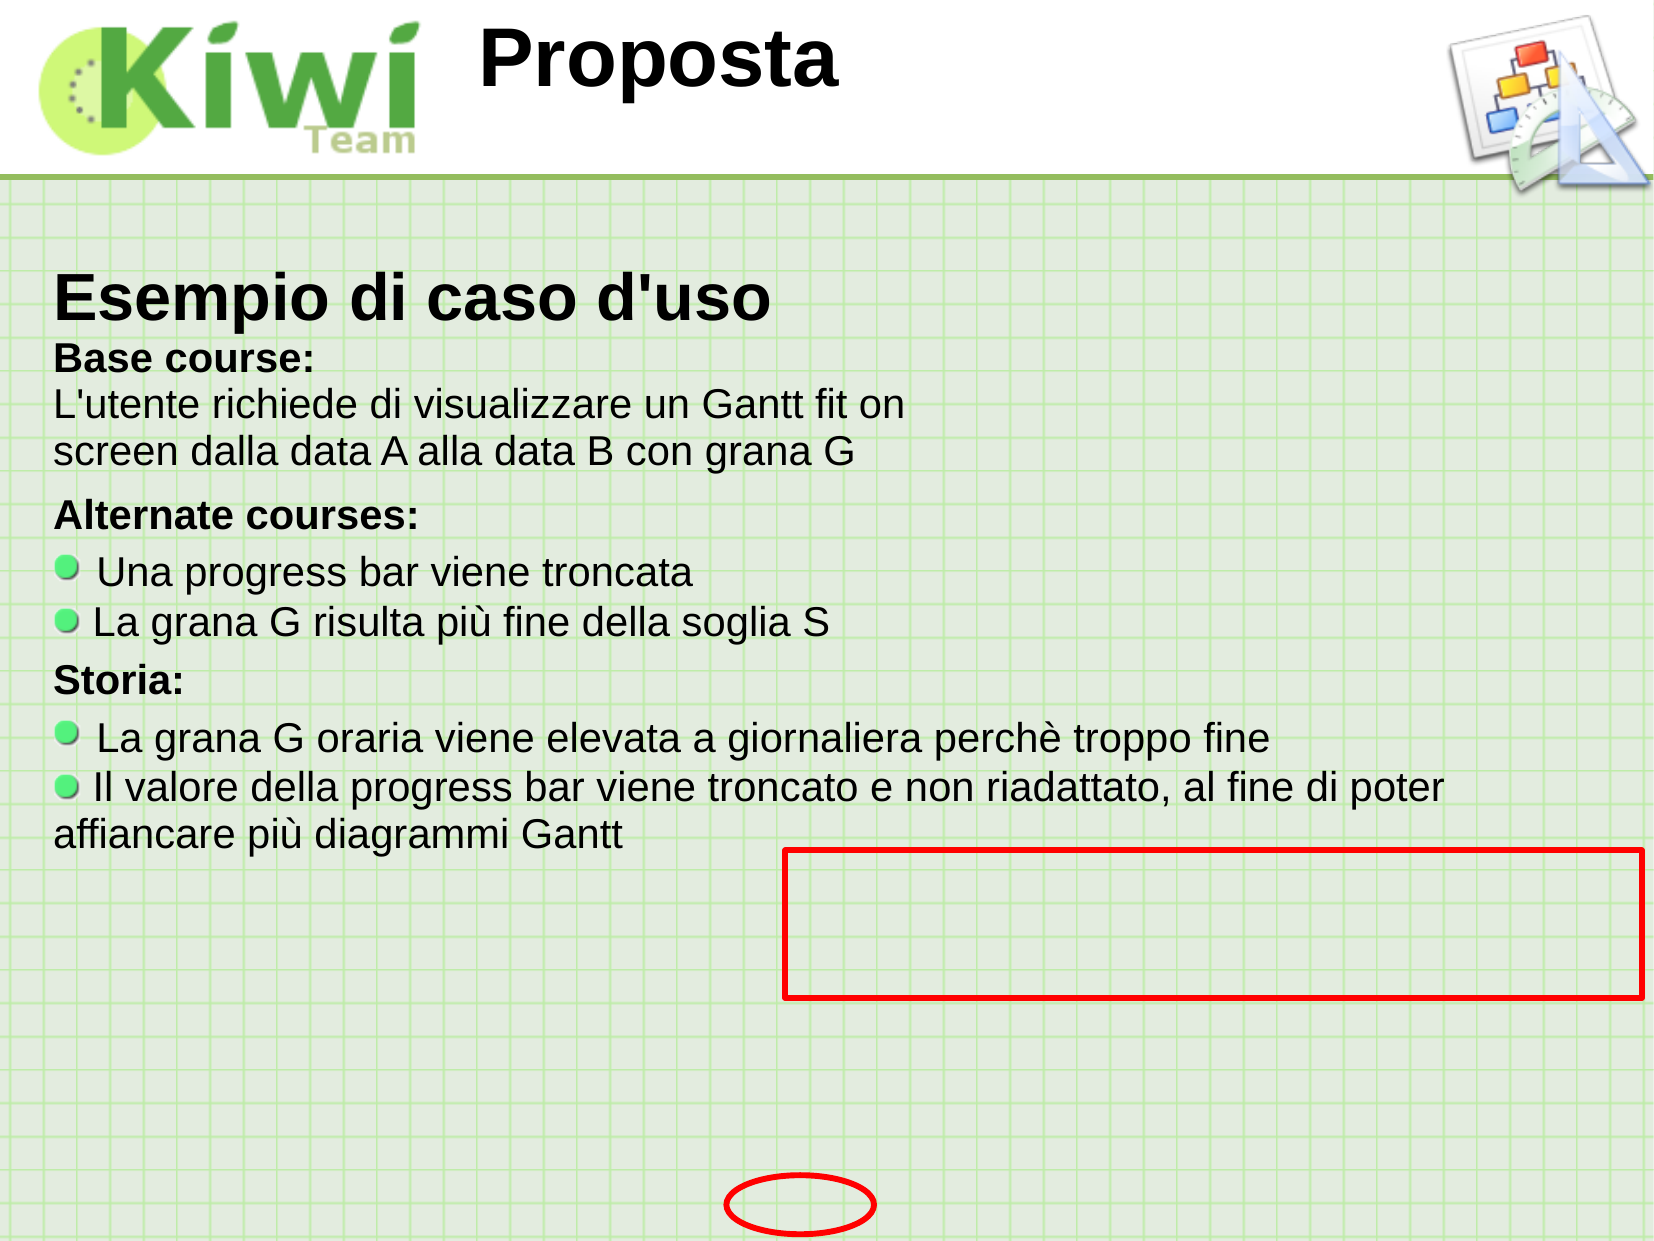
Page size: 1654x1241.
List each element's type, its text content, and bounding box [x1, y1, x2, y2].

text_box Storia: La grana G oraria viene elevata a giornaliera perchè troppo fine Il valore della progress bar viene troncato e non riadattato, al fine di poter affiancare più diagrammi Gantt [53, 641, 1625, 859]
text_box [0, 0, 1446, 174]
title Proposta [478, 8, 1211, 107]
picture [0, 0, 1654, 1241]
text_box Alternate courses: Una progress bar viene troncata La grana G risulta più fine della soglia S [53, 472, 851, 641]
subtitle Esempio di caso d'uso Base course: L'utente richiede di visualizzare un Gantt fit on screen dalla data A alla data B con grana G [53, 206, 916, 528]
text_box Storia: La grana G oraria viene elevata a giornaliera perchè troppo fine Il valore della progress bar viene troncato e non riadattato, al fine di poter affiancare più diagrammi Gantt [788, 853, 1625, 859]
picture [29, 7, 438, 166]
